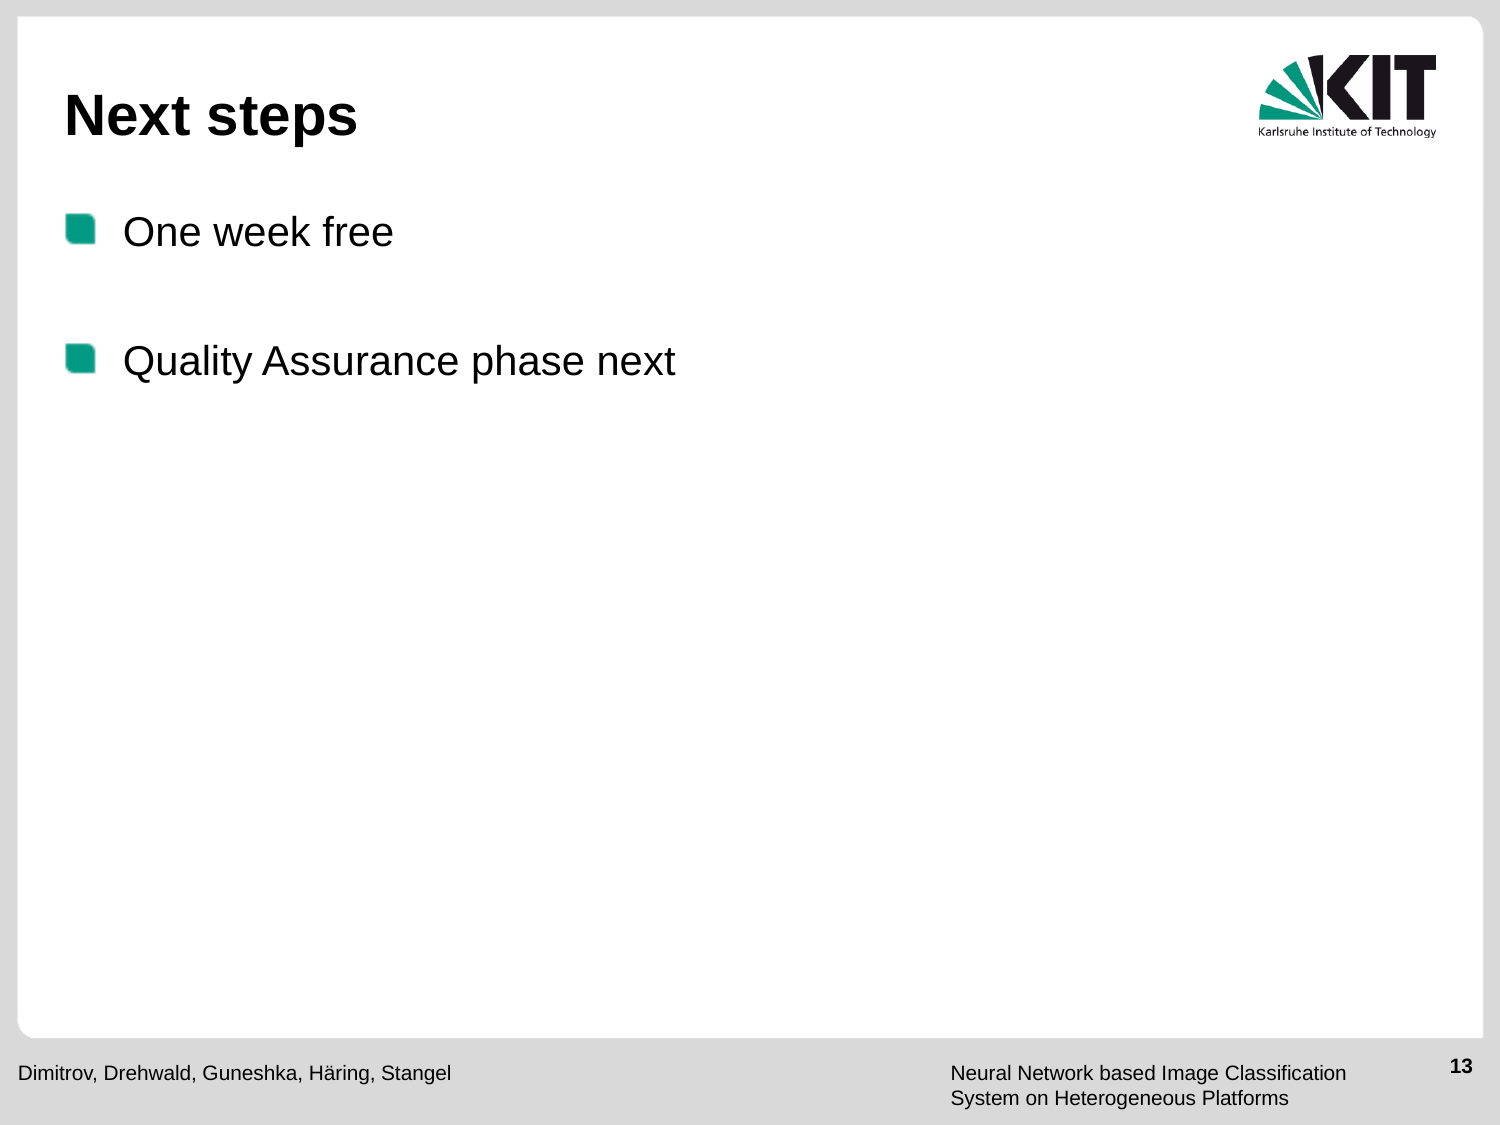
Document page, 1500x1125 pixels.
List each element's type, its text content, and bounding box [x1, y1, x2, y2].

footer Dimitrov, Drehwald, Guneshka, Häring, Stangel [18, 1059, 934, 1119]
slide_number <number> [1421, 1053, 1473, 1113]
title Next steps [64, 54, 1198, 147]
picture [0, 0, 1500, 1125]
slide_number Neural Network based Image Classification System on Heterogeneous Platforms [950, 1059, 1381, 1120]
list One week free Quality Assurance phase next [64, 204, 1436, 1000]
